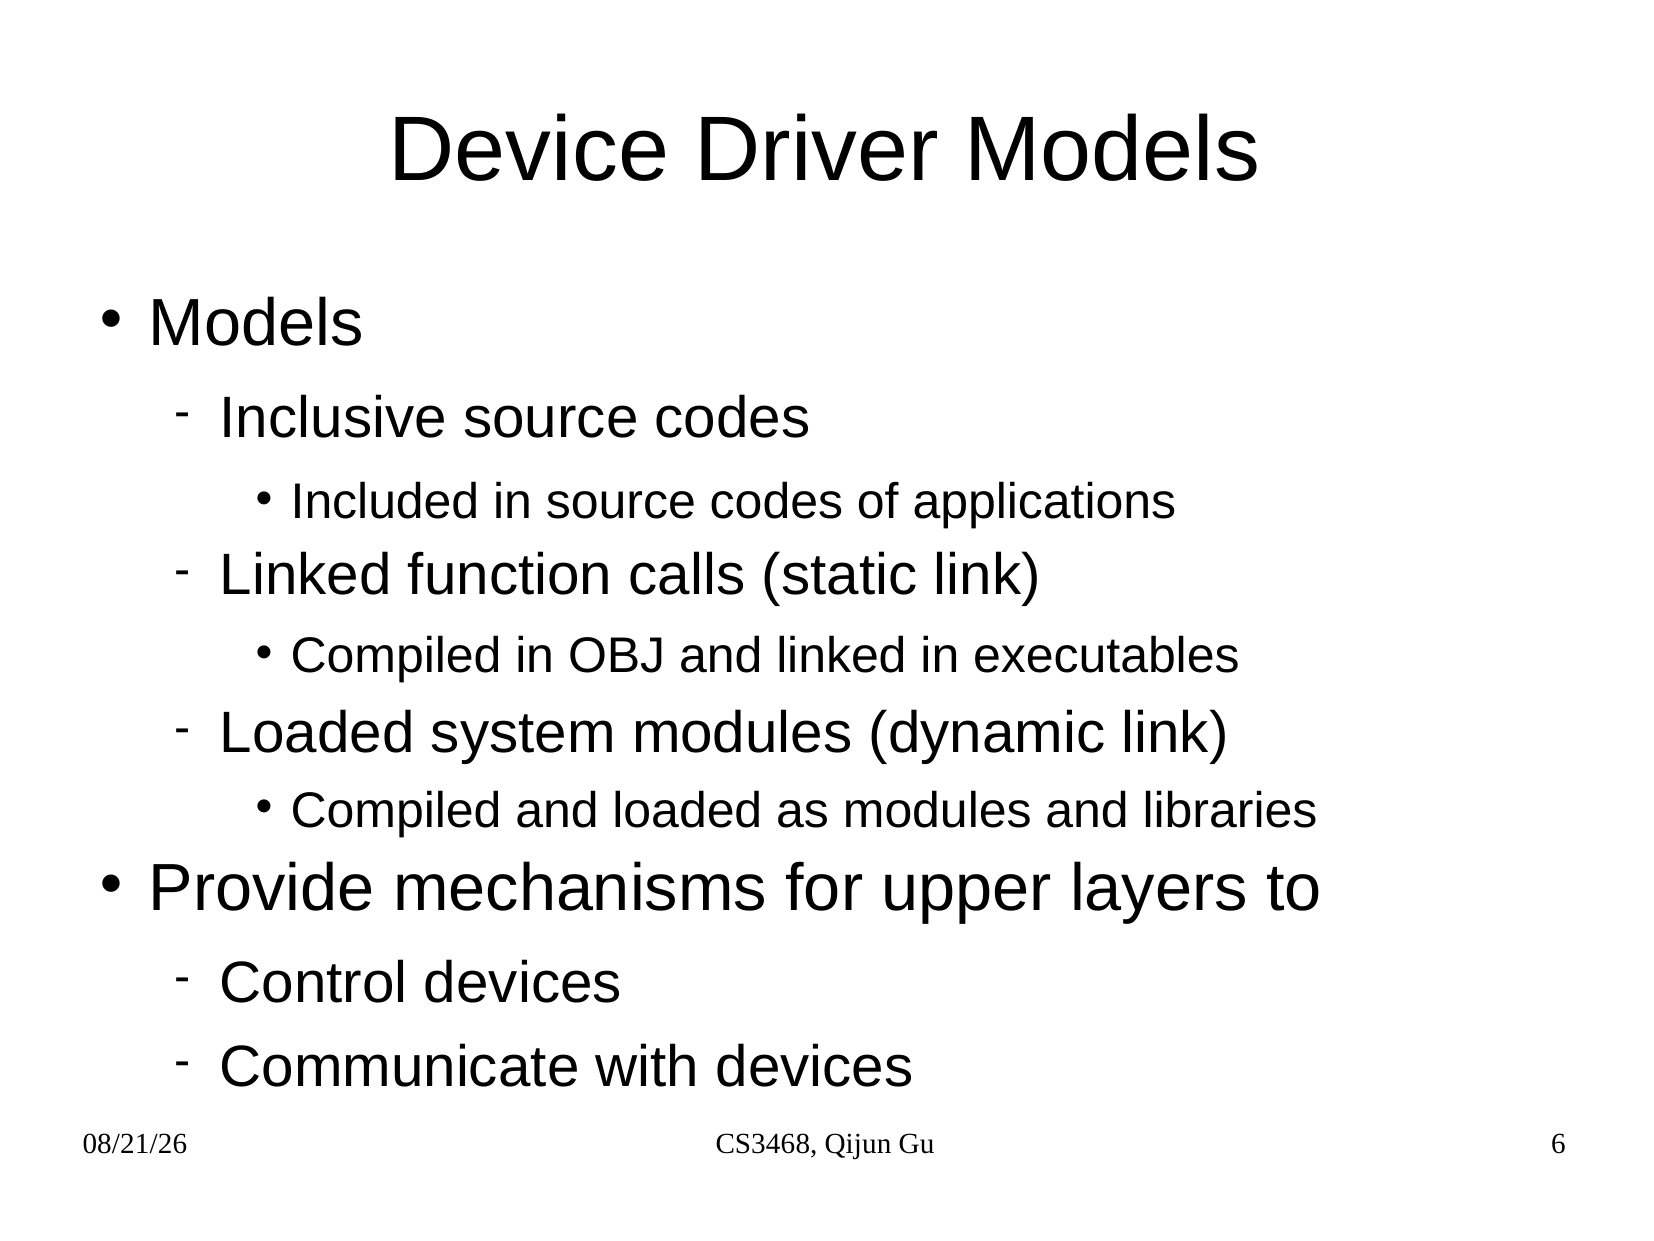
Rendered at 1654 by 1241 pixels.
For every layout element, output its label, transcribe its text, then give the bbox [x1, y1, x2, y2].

title Device Driver Models [82, 56, 1568, 247]
list Models Inclusive source codes Included in source codes of applications Linked function calls (static link) Compiled in OBJ and linked in executables Loaded system modules (dynamic link) Compiled and loaded as modules and libraries Provide mechanisms for upper layers to Control devices Communicate with devices [82, 290, 1568, 1146]
